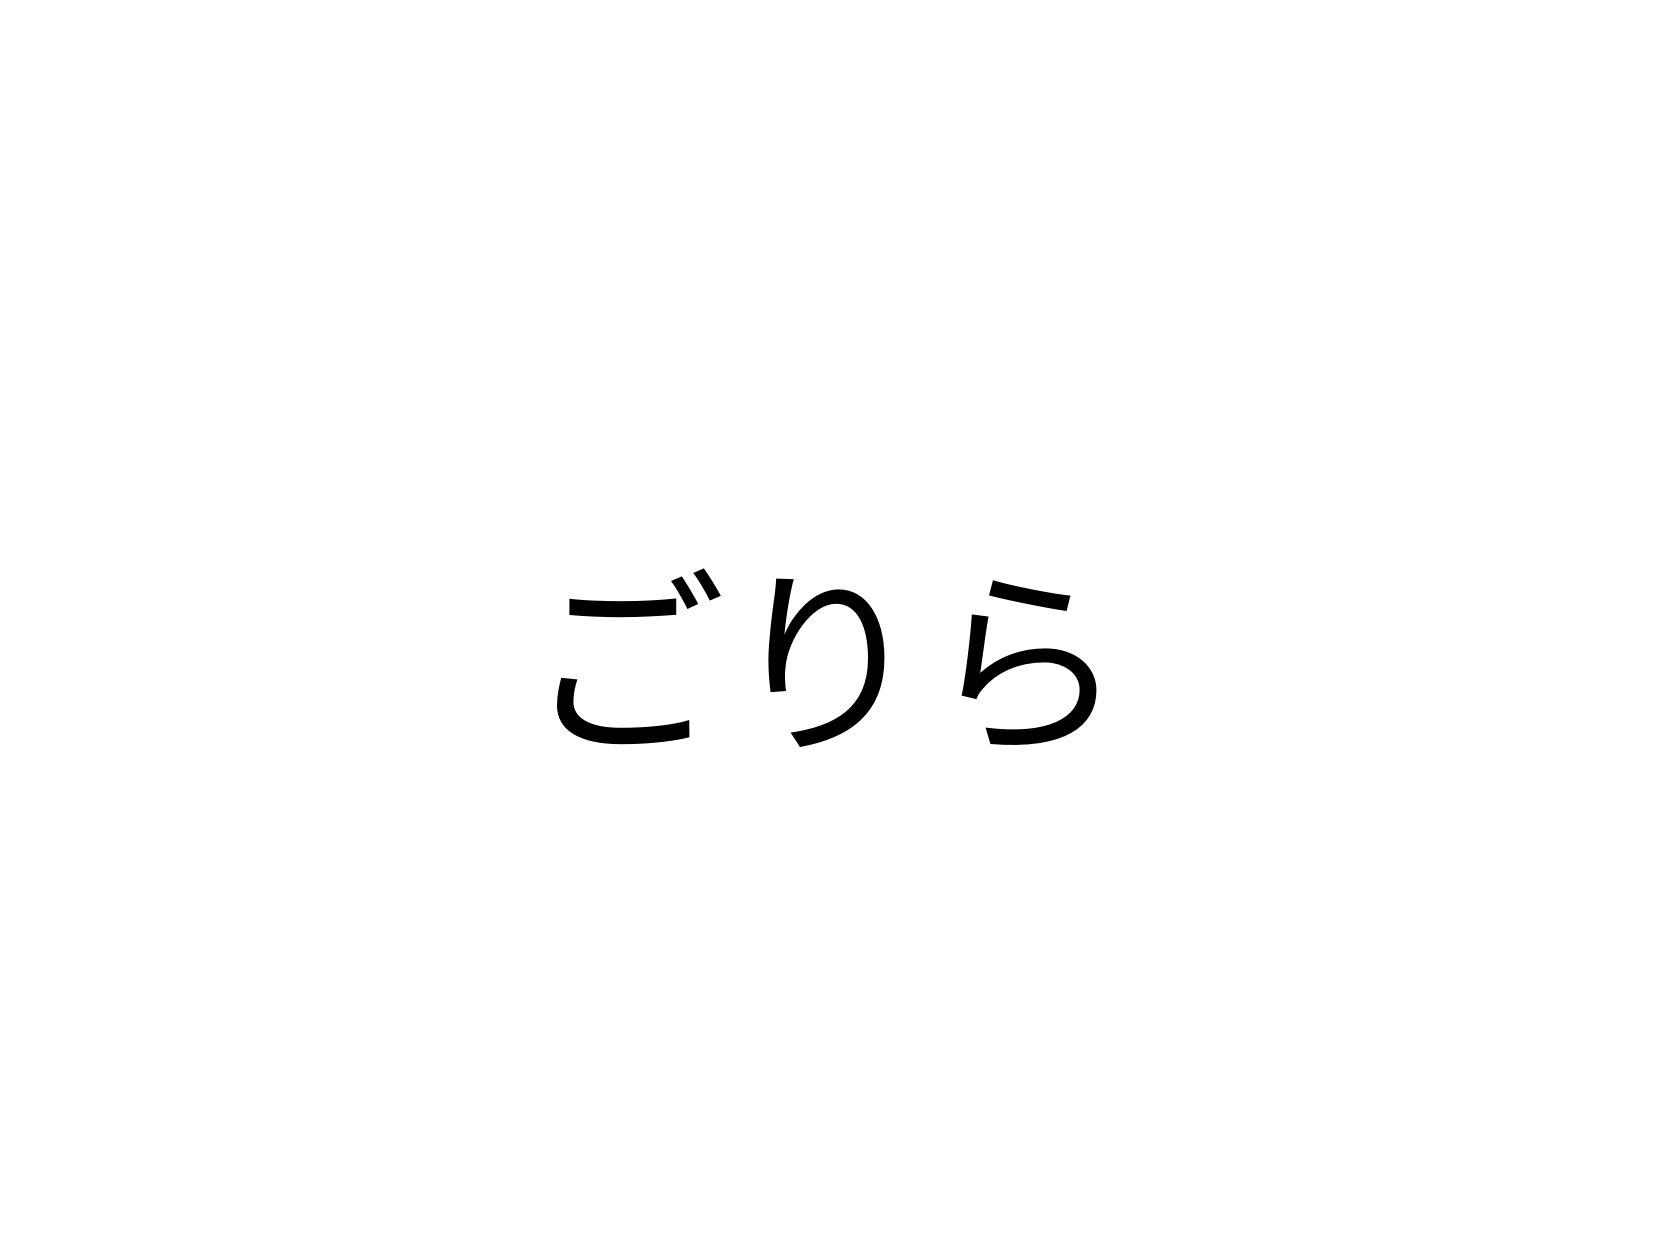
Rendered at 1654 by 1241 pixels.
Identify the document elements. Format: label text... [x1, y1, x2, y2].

subtitle ごりら [82, 290, 1571, 1010]
